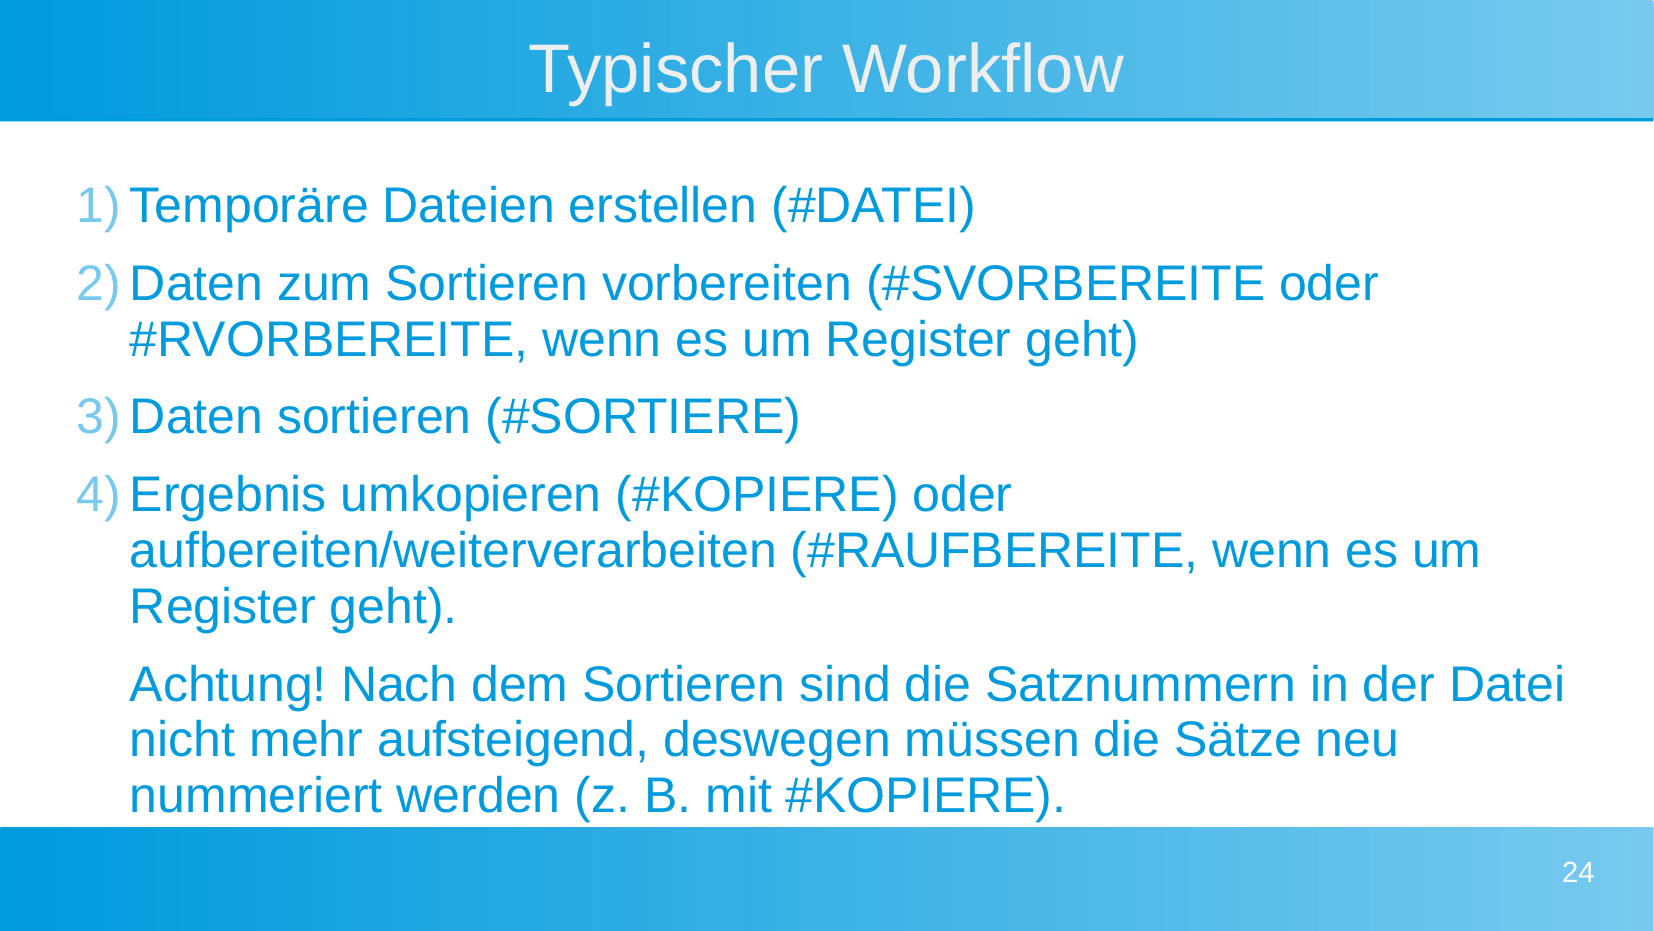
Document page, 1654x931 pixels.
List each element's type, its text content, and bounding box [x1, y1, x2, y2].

title Typischer Workflow [59, 29, 1595, 108]
list Temporäre Dateien erstellen (#DATEI) Daten zum Sortieren vorbereiten (#SVORBEREITE oder #RVORBEREITE, wenn es um Register geht) Daten sortieren (#SORTIERE) Ergebnis umkopieren (#KOPIERE) oder aufbereiten/weiterverarbeiten (#RAUFBEREITE, wenn es um Register geht). Achtung! Nach dem Sortieren sind die Satznummern in der Datei nicht mehr aufsteigend, deswegen müssen die Sätze neu nummeriert werden (z. B. mit #KOPIERE). [59, 177, 1595, 768]
